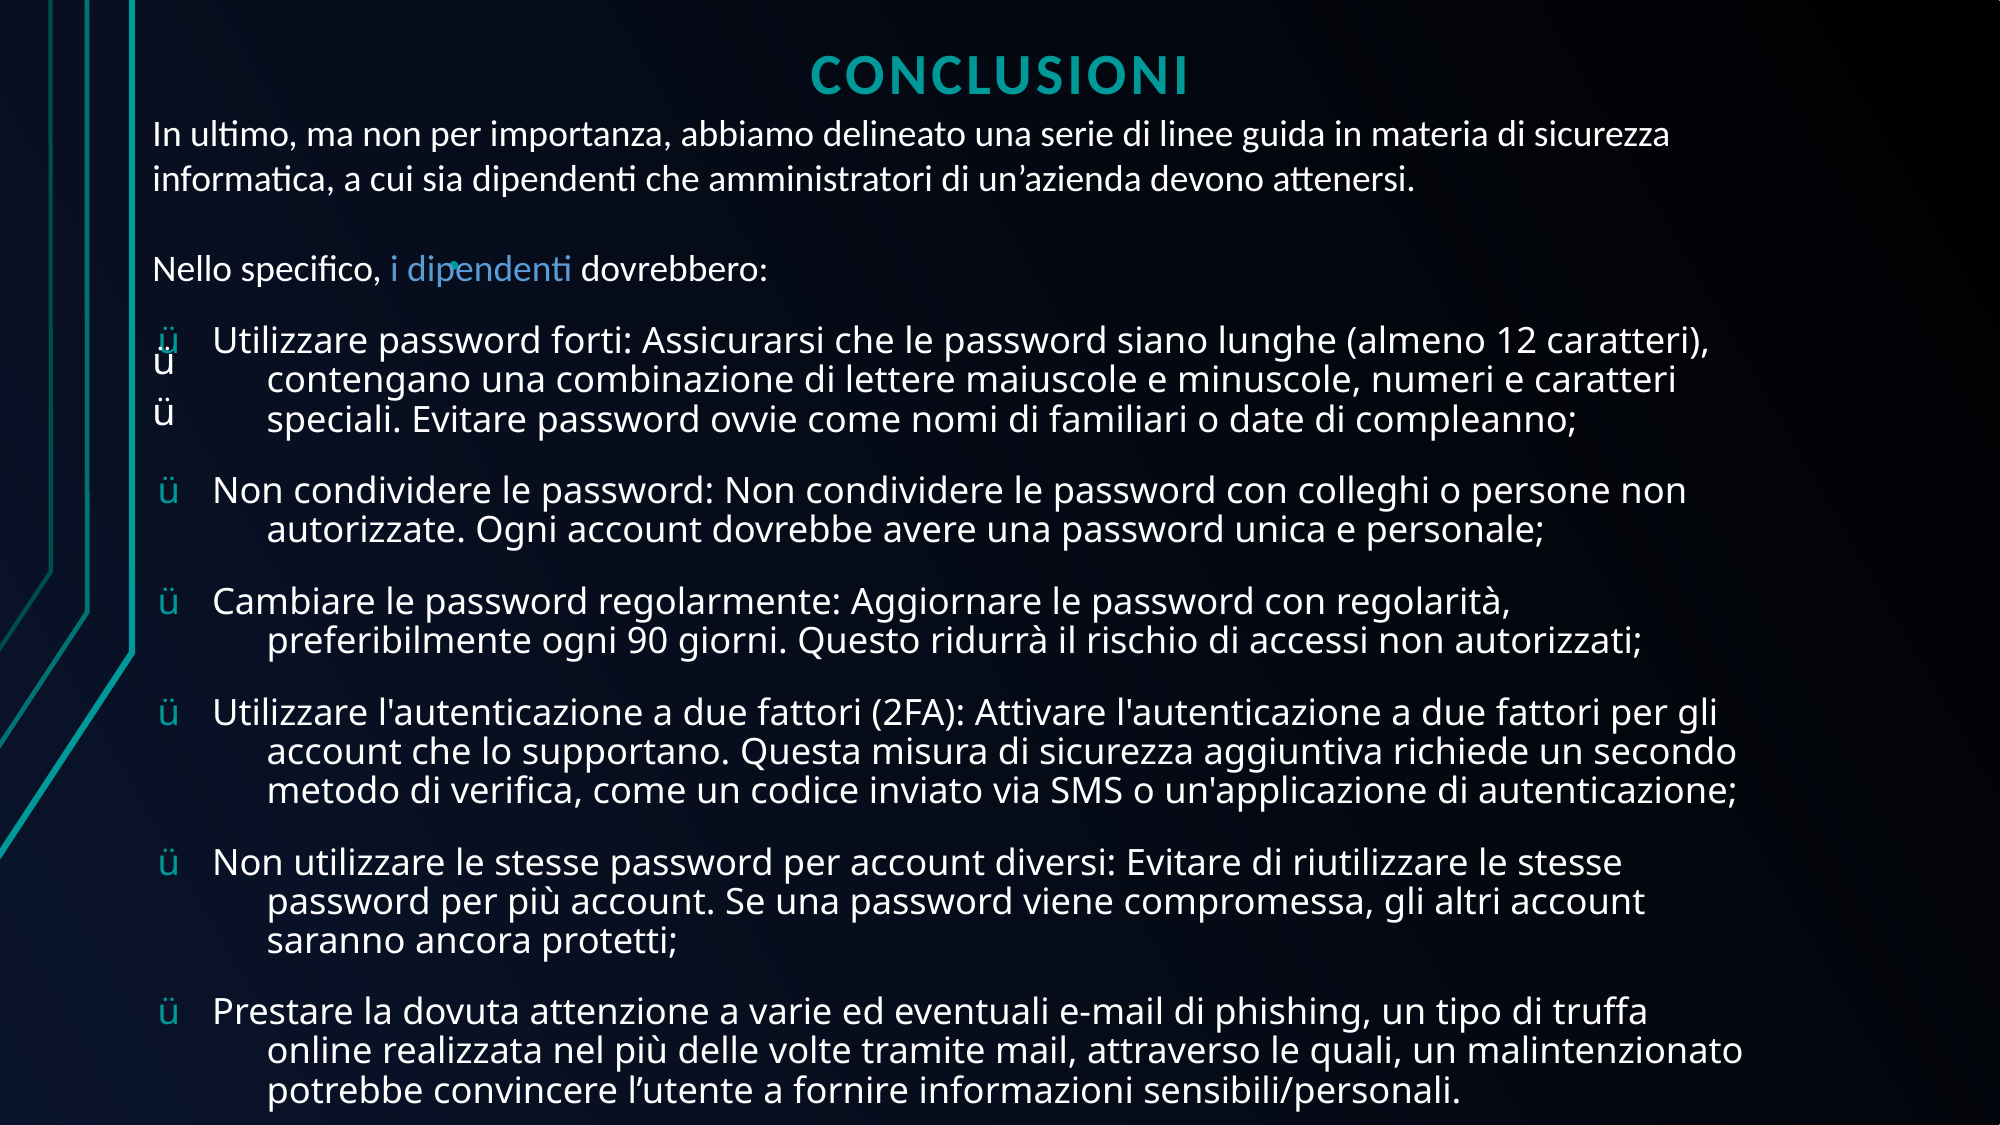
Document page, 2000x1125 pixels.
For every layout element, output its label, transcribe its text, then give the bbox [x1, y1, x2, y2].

title CONCLUSIONI [635, 0, 1365, 101]
list Utilizzare password forti: Assicurarsi che le password siano lunghe (almeno 12 caratteri), contengano una combinazione di lettere maiuscole e minuscole, numeri e caratteri speciali. Evitare password ovvie come nomi di familiari o date di compleanno; Non condividere le password: Non condividere le password con colleghi o persone non autorizzate. Ogni account dovrebbe avere una password unica e personale; Cambiare le password regolarmente: Aggiornare le password con regolarità, preferibilmente ogni 90 giorni. Questo ridurrà il rischio di accessi non autorizzati; Utilizzare l'autenticazione a due fattori (2FA): Attivare l'autenticazione a due fattori per gli account che lo supportano. Questa misura di sicurezza aggiuntiva richiede un secondo metodo di verifica, come un codice inviato via SMS o un'applicazione di autenticazione; Non utilizzare le stesse password per account diversi: Evitare di riutilizzare le stesse password per più account. Se una password viene compromessa, gli altri account saranno ancora protetti; Prestare la dovuta attenzione a varie ed eventuali e-mail di phishing, un tipo di truffa online realizzata nel più delle volte tramite mail, attraverso le quali, un malintenzionato potrebbe convincere l’utente a fornire informazioni sensibili/personali. [137, 231, 1771, 1125]
text_box In ultimo, ma non per importanza, abbiamo delineato una serie di linee guida in materia di sicurezza informatica, a cui sia dipendenti che amministratori di un’azienda devono attenersi. Nello specifico, i dipendenti dovrebbero: [137, 101, 1751, 435]
